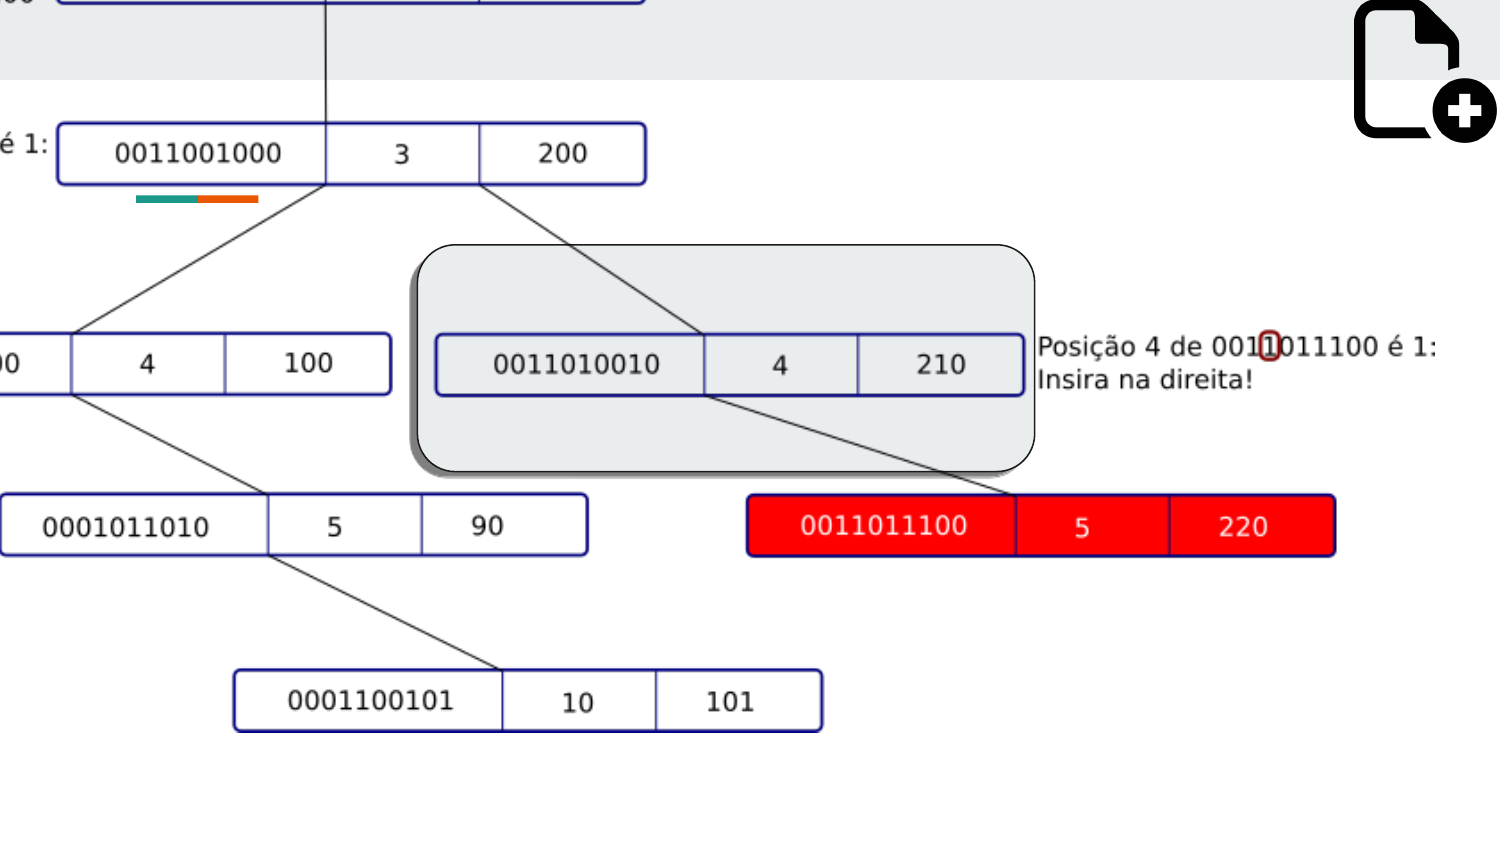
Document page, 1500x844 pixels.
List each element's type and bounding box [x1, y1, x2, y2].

picture [0, 0, 1500, 733]
